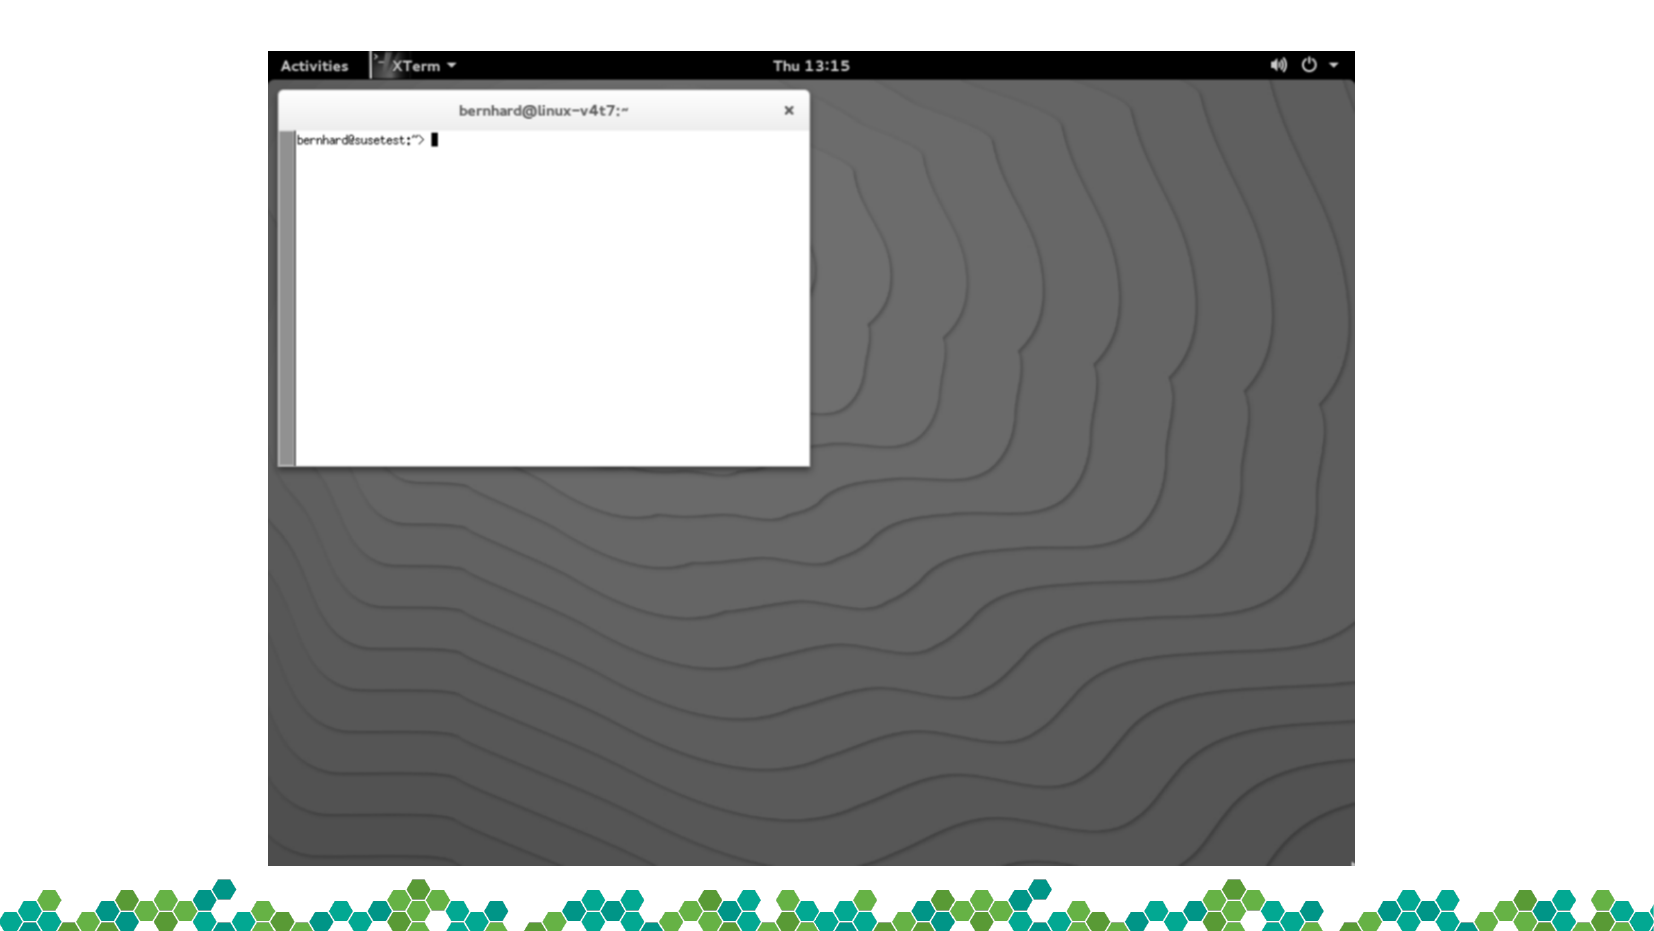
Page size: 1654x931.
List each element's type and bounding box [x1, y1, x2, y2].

picture [268, 51, 1355, 866]
picture [0, 871, 1654, 931]
